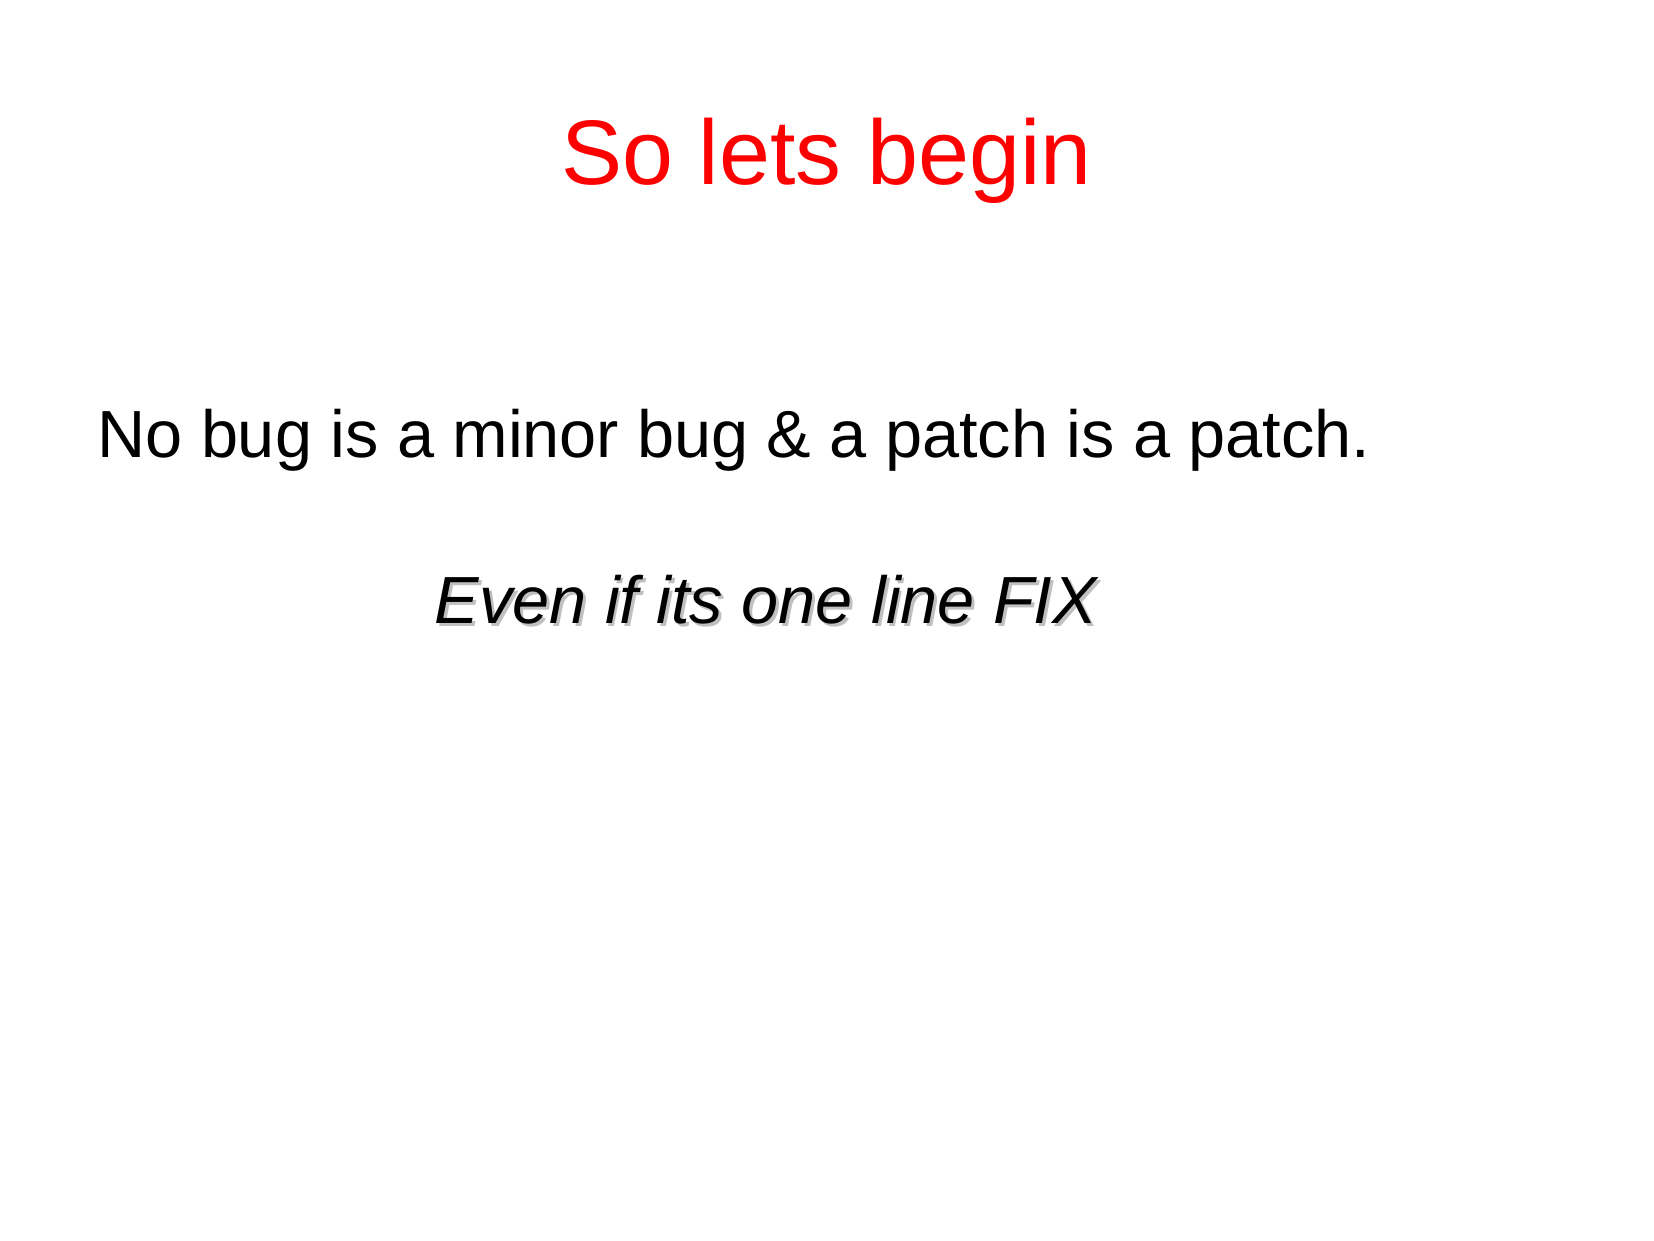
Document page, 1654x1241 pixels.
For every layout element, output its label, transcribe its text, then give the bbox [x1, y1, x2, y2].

text_box Even if its one line FIX [420, 555, 1115, 645]
title So lets begin [82, 56, 1571, 250]
text_box No bug is a minor bug & a patch is a patch. [82, 390, 1619, 480]
